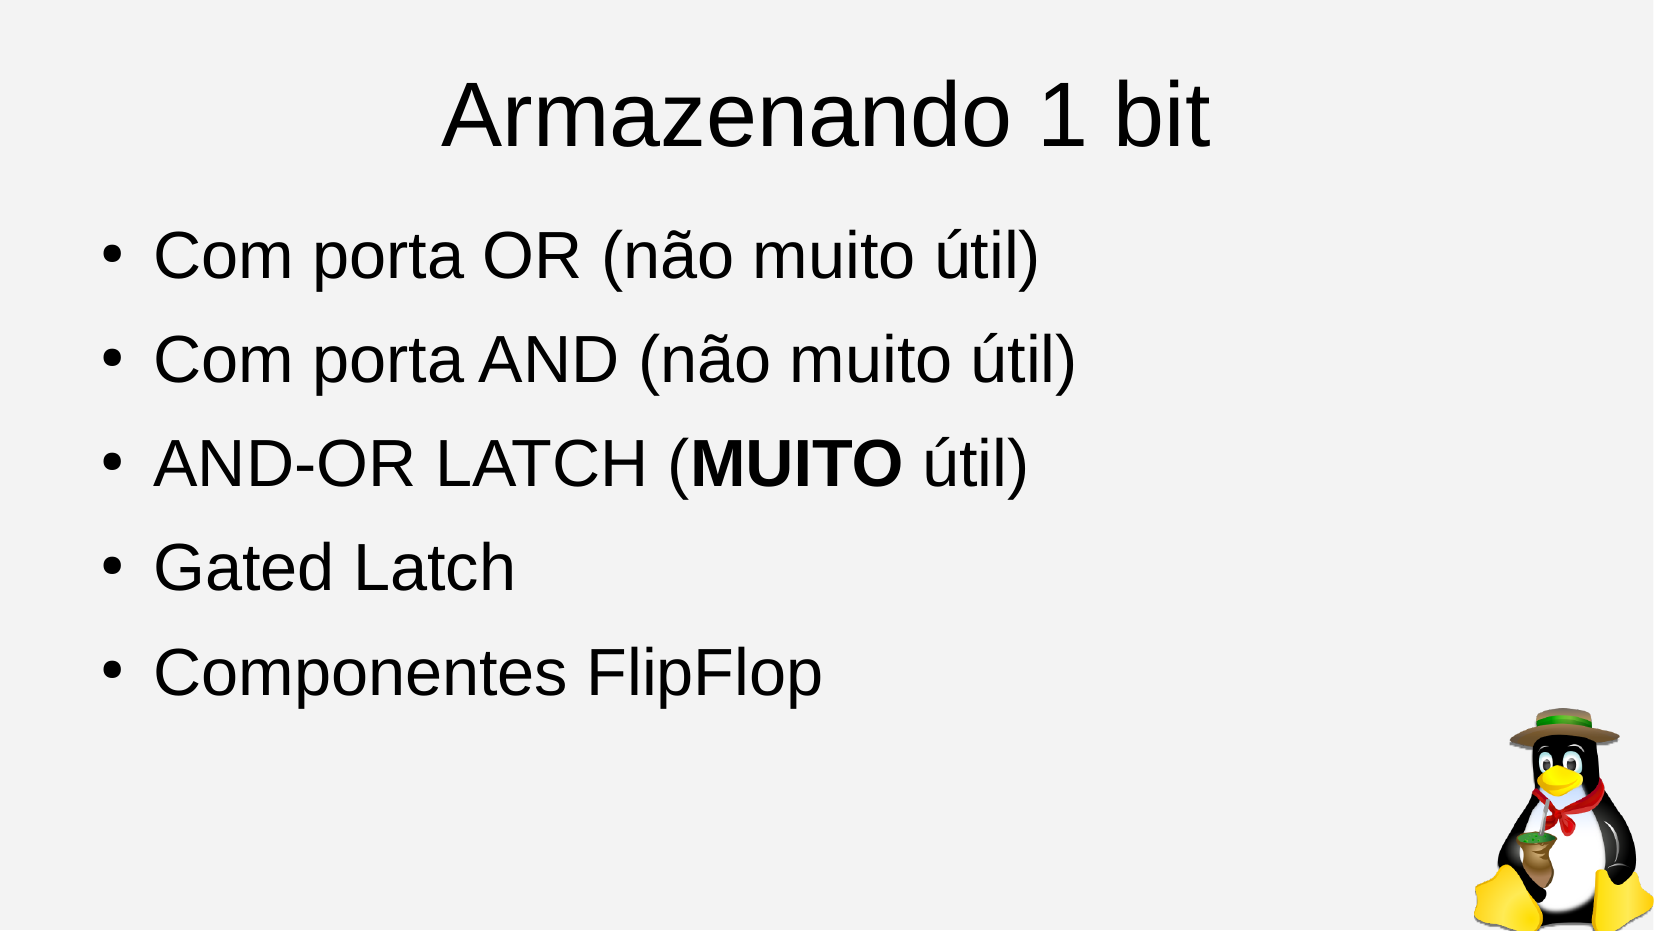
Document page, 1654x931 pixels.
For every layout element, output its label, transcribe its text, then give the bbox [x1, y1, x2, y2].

list Com porta OR (não muito útil) Com porta AND (não muito útil) AND-OR LATCH (MUITO útil) Gated Latch Componentes FlipFlop [82, 217, 1571, 758]
picture [1474, 708, 1654, 931]
title Armazenando 1 bit [82, 37, 1571, 193]
